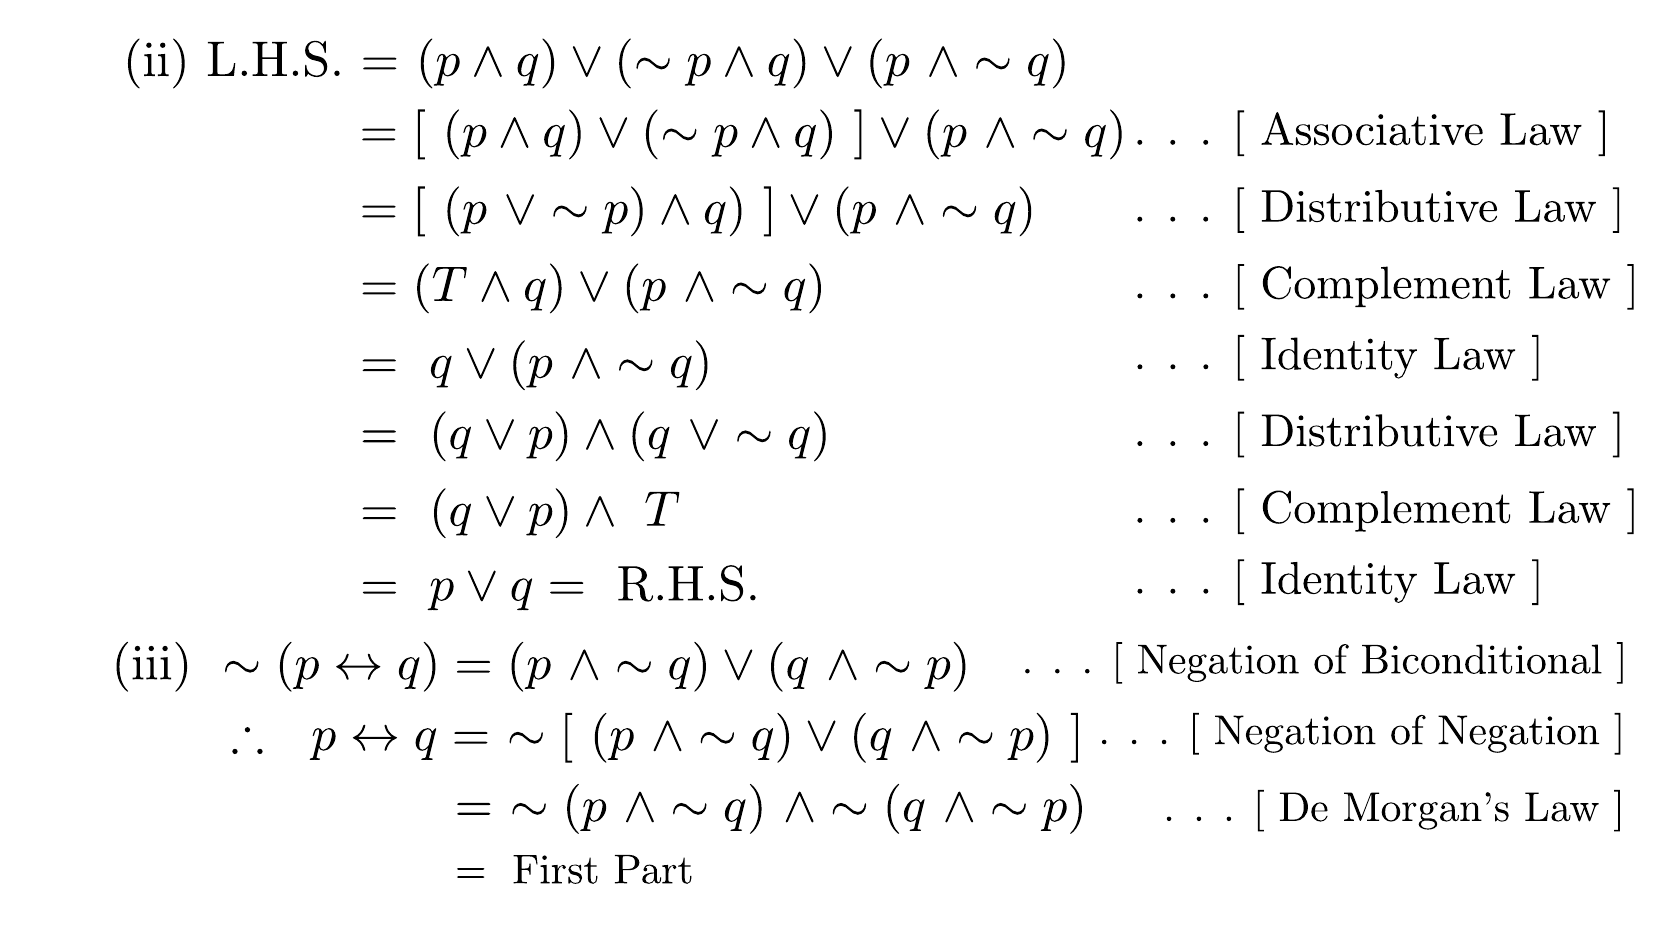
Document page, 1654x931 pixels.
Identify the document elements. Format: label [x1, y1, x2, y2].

text_box [456, 783, 1082, 834]
text_box [1165, 789, 1620, 832]
text_box [362, 488, 680, 539]
text_box [1023, 642, 1623, 684]
subtitle [49, 28, 1623, 909]
text_box [232, 712, 1078, 763]
text_box [1135, 559, 1539, 606]
text_box [361, 109, 1122, 160]
text_box [1135, 488, 1634, 535]
text_box [1135, 264, 1634, 310]
text_box [1135, 187, 1620, 233]
text_box [456, 854, 692, 884]
text_box [361, 186, 1032, 237]
text_box [114, 641, 966, 692]
text_box [362, 411, 826, 462]
text_box [1135, 411, 1620, 458]
text_box [1100, 712, 1621, 755]
text_box [1135, 110, 1605, 157]
text_box [125, 38, 1065, 89]
text_box [1135, 334, 1539, 381]
text_box [362, 565, 756, 611]
text_box [362, 263, 821, 314]
text_box [362, 340, 708, 391]
